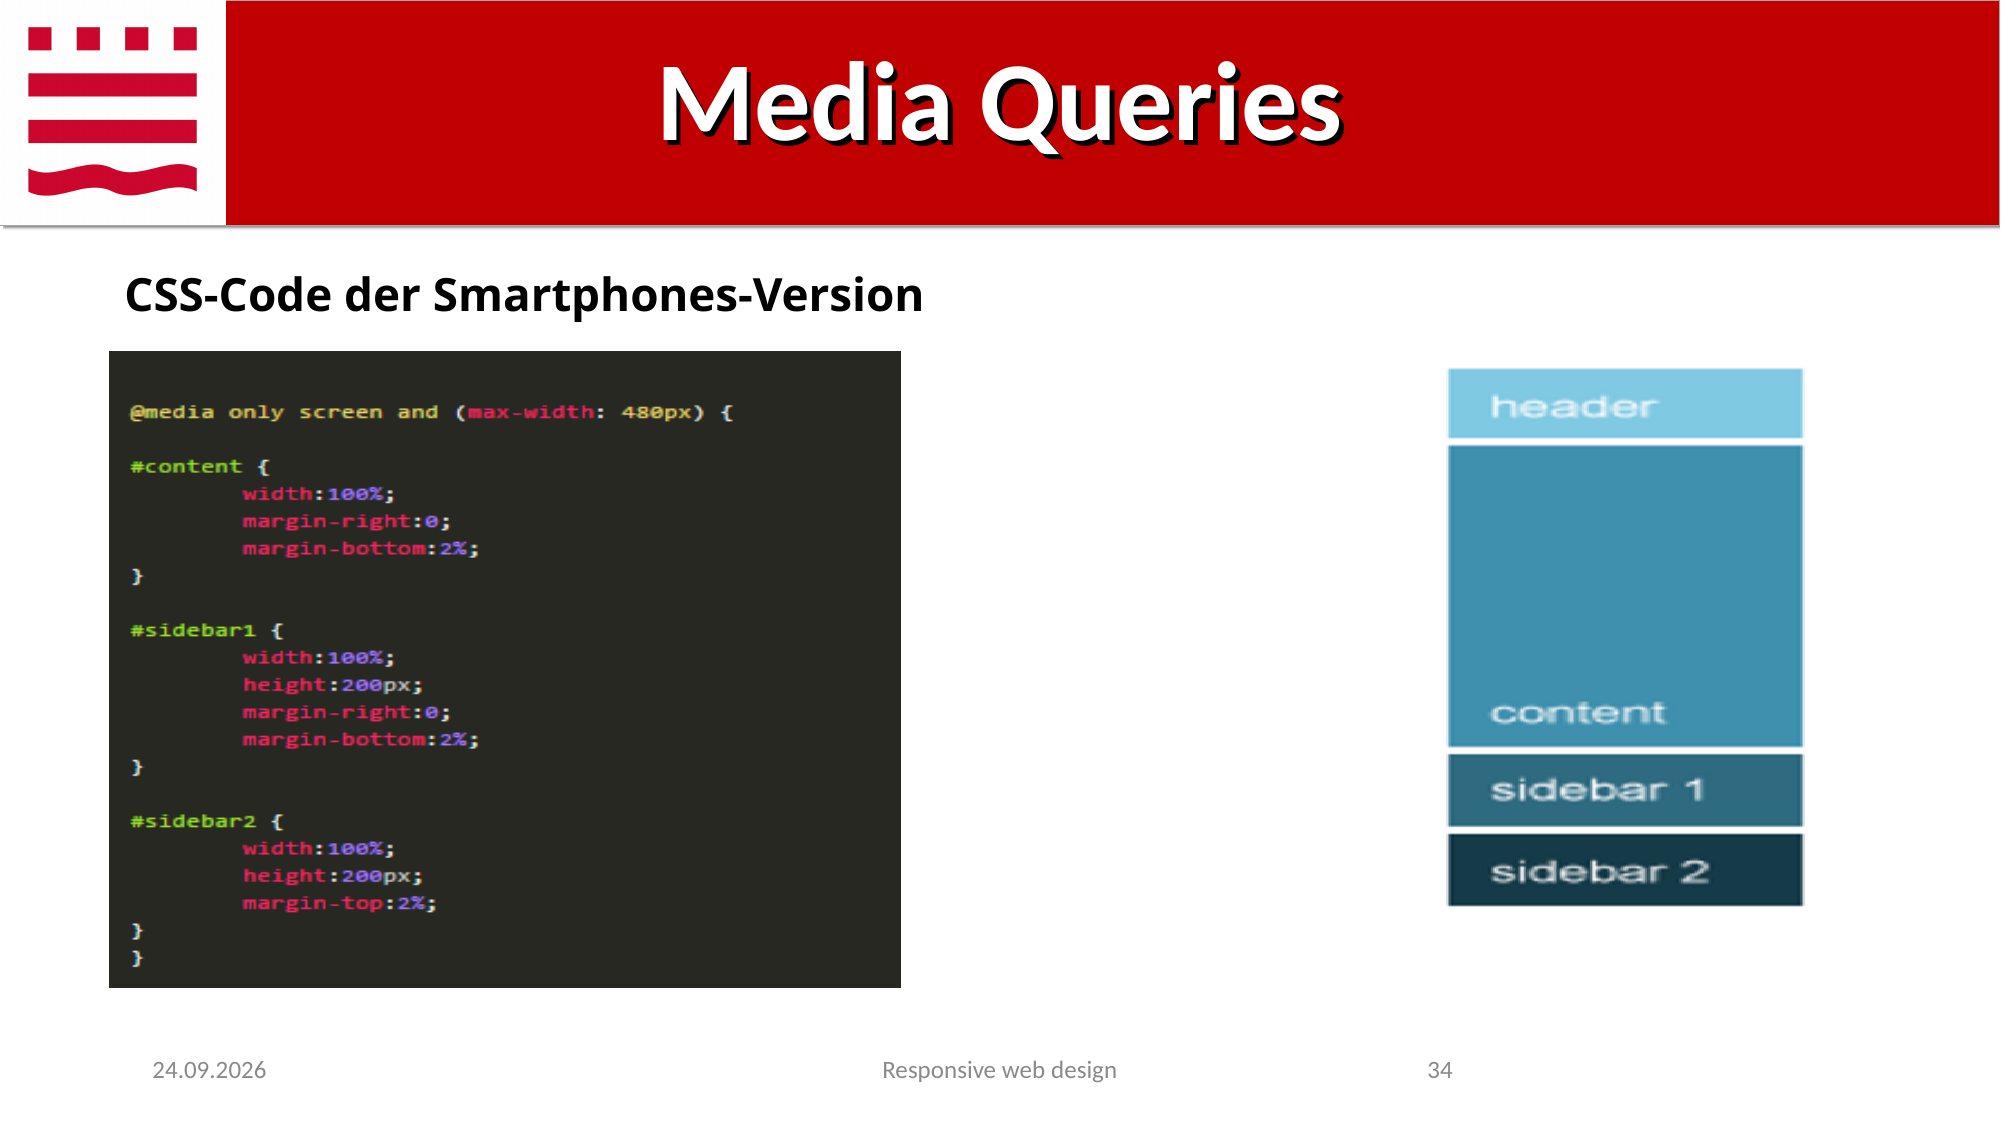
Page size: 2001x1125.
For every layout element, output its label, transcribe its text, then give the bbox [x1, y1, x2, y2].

picture [0, 0, 226, 225]
text_box 2017/4/30 [137, 1042, 588, 1103]
picture [109, 352, 901, 989]
picture [1412, 352, 1846, 941]
text_box [1412, 1042, 1863, 1103]
title CSS-Code der Smartphones-Version [109, 225, 1835, 627]
text_box Responsive web design [662, 1042, 1338, 1103]
text_box Media Queries [226, 0, 2000, 225]
